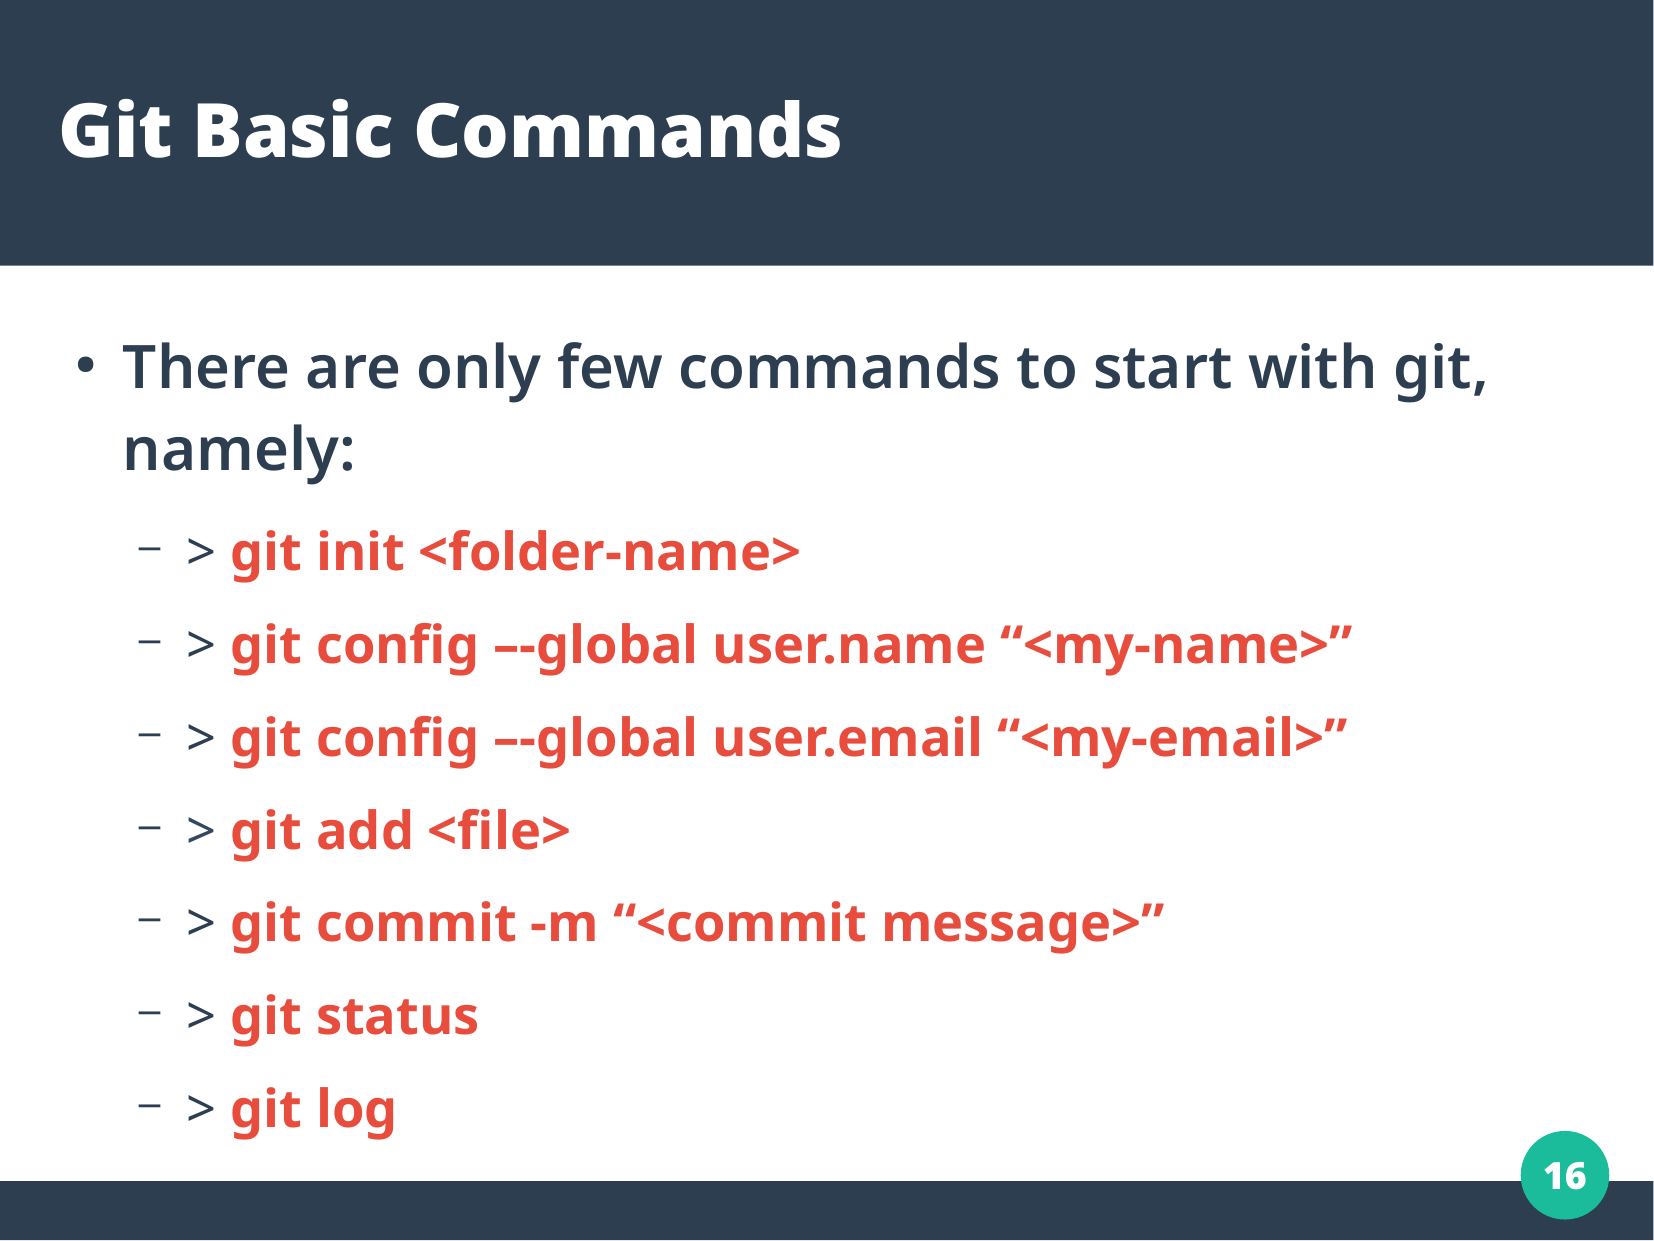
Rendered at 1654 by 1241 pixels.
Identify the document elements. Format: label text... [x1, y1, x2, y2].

list There are only few commands to start with git, namely: > git init <folder-name> > git config –-global user.name “<my-name>” > git config –-global user.email “<my-email>” > git add <file> > git commit -m “<commit message>” > git status > git log [59, 324, 1595, 1152]
title Git Basic Commands [59, 49, 1595, 207]
